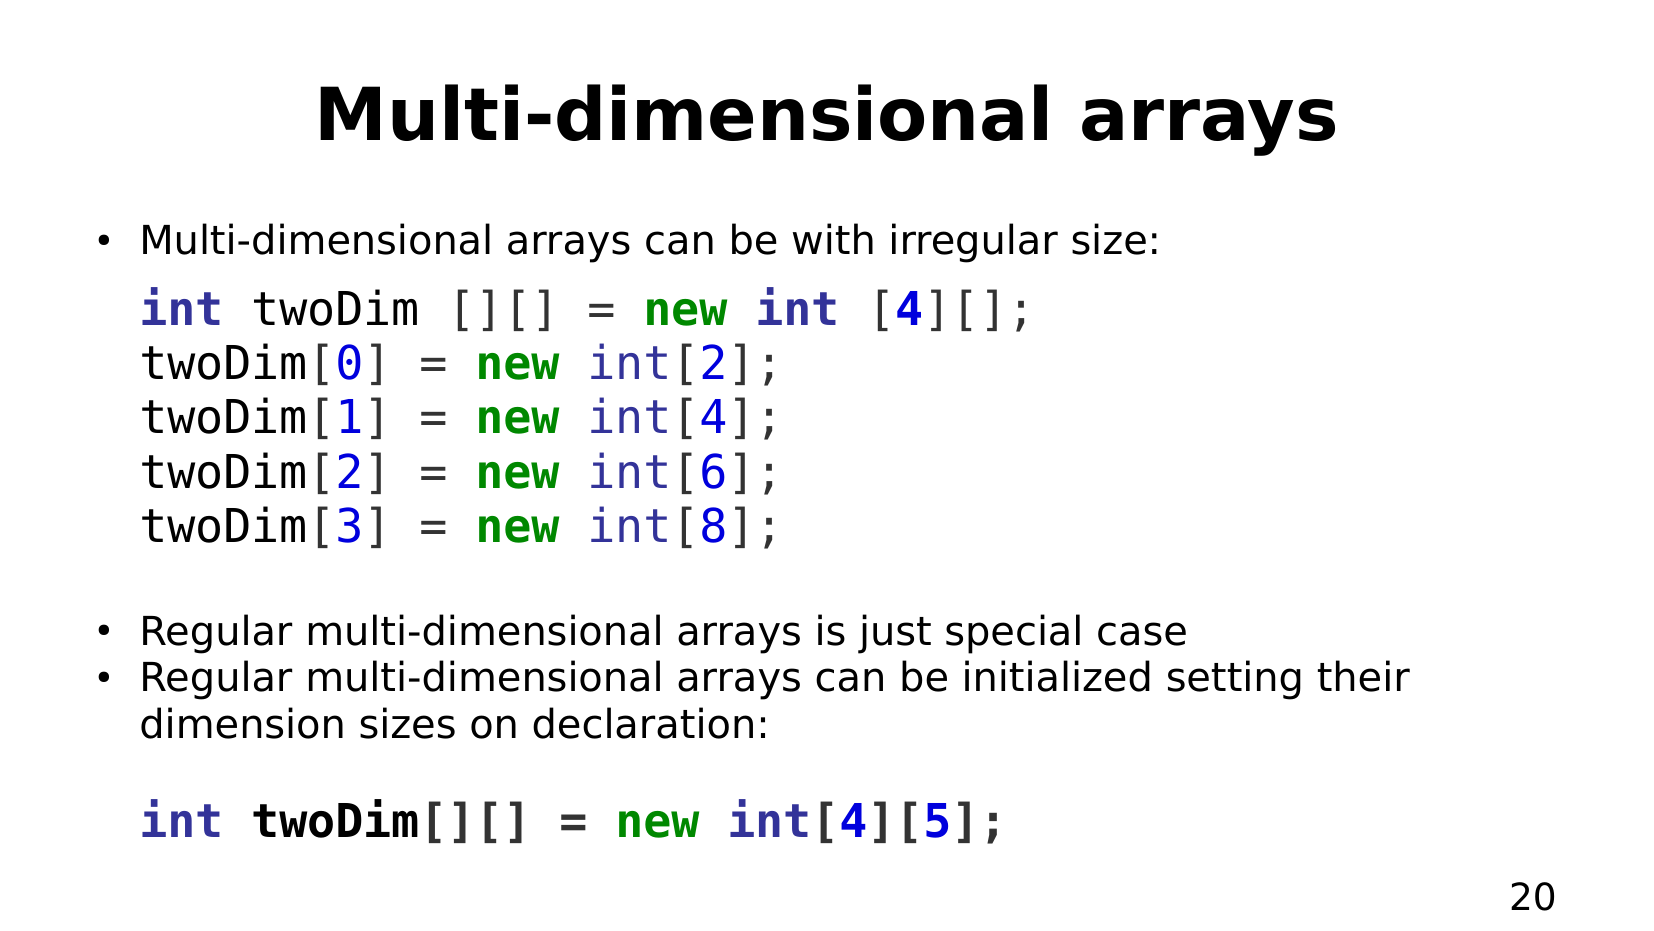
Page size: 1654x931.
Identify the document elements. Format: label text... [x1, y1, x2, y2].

list Multi-dimensional arrays can be with irregular size: int twoDim [][] = new int [4][]; twoDim[0] = new int[2]; twoDim[1] = new int[4]; twoDim[2] = new int[6]; twoDim[3] = new int[8]; Regular multi-dimensional arrays is just special case Regular multi-dimensional arrays can be initialized setting their dimension sizes on declaration: int twoDim[][] = new int[4][5]; [82, 217, 1538, 851]
title Multi-dimensional arrays [82, 37, 1571, 193]
